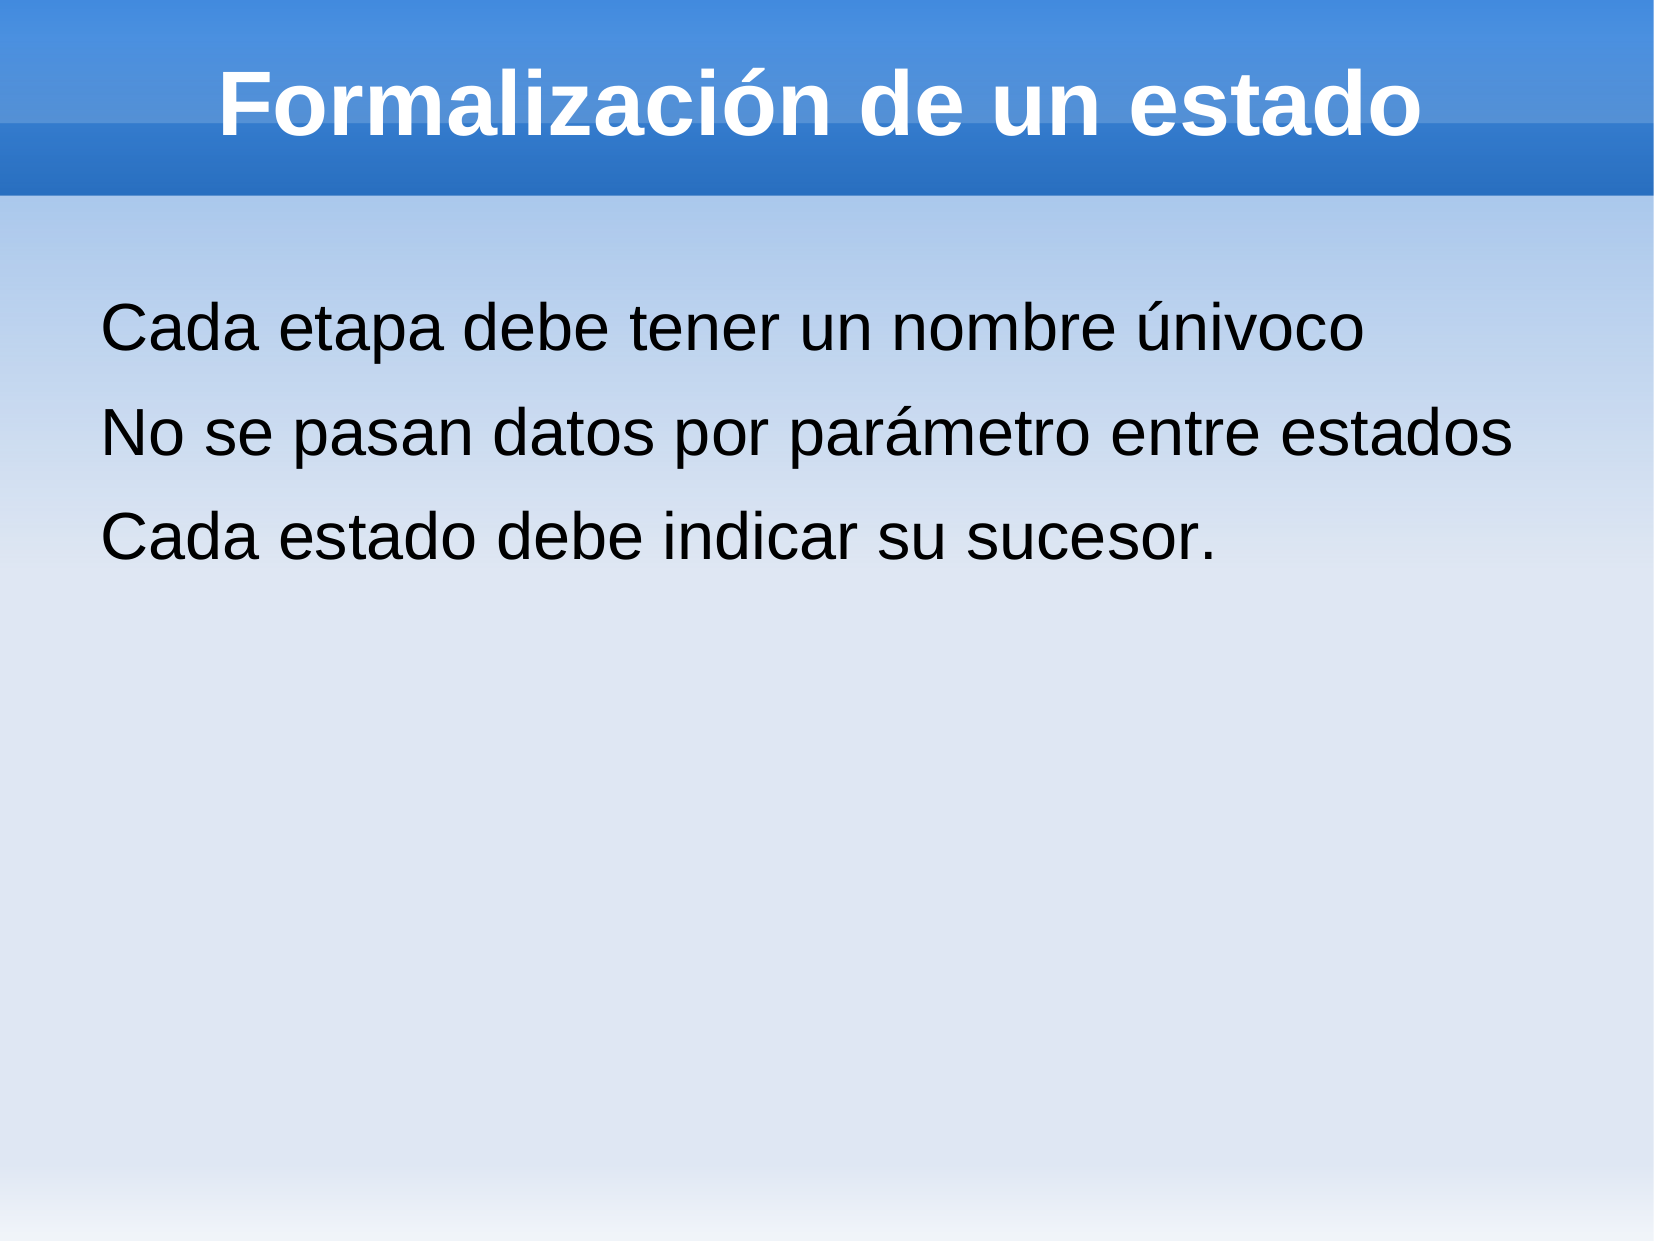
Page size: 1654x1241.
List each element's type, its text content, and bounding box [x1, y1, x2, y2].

list Cada etapa debe tener un nombre únivoco No se pasan datos por parámetro entre estados Cada estado debe indicar su sucesor. [82, 290, 1571, 1094]
picture [0, 0, 1654, 1241]
title Formalización de un estado [76, 7, 1565, 200]
